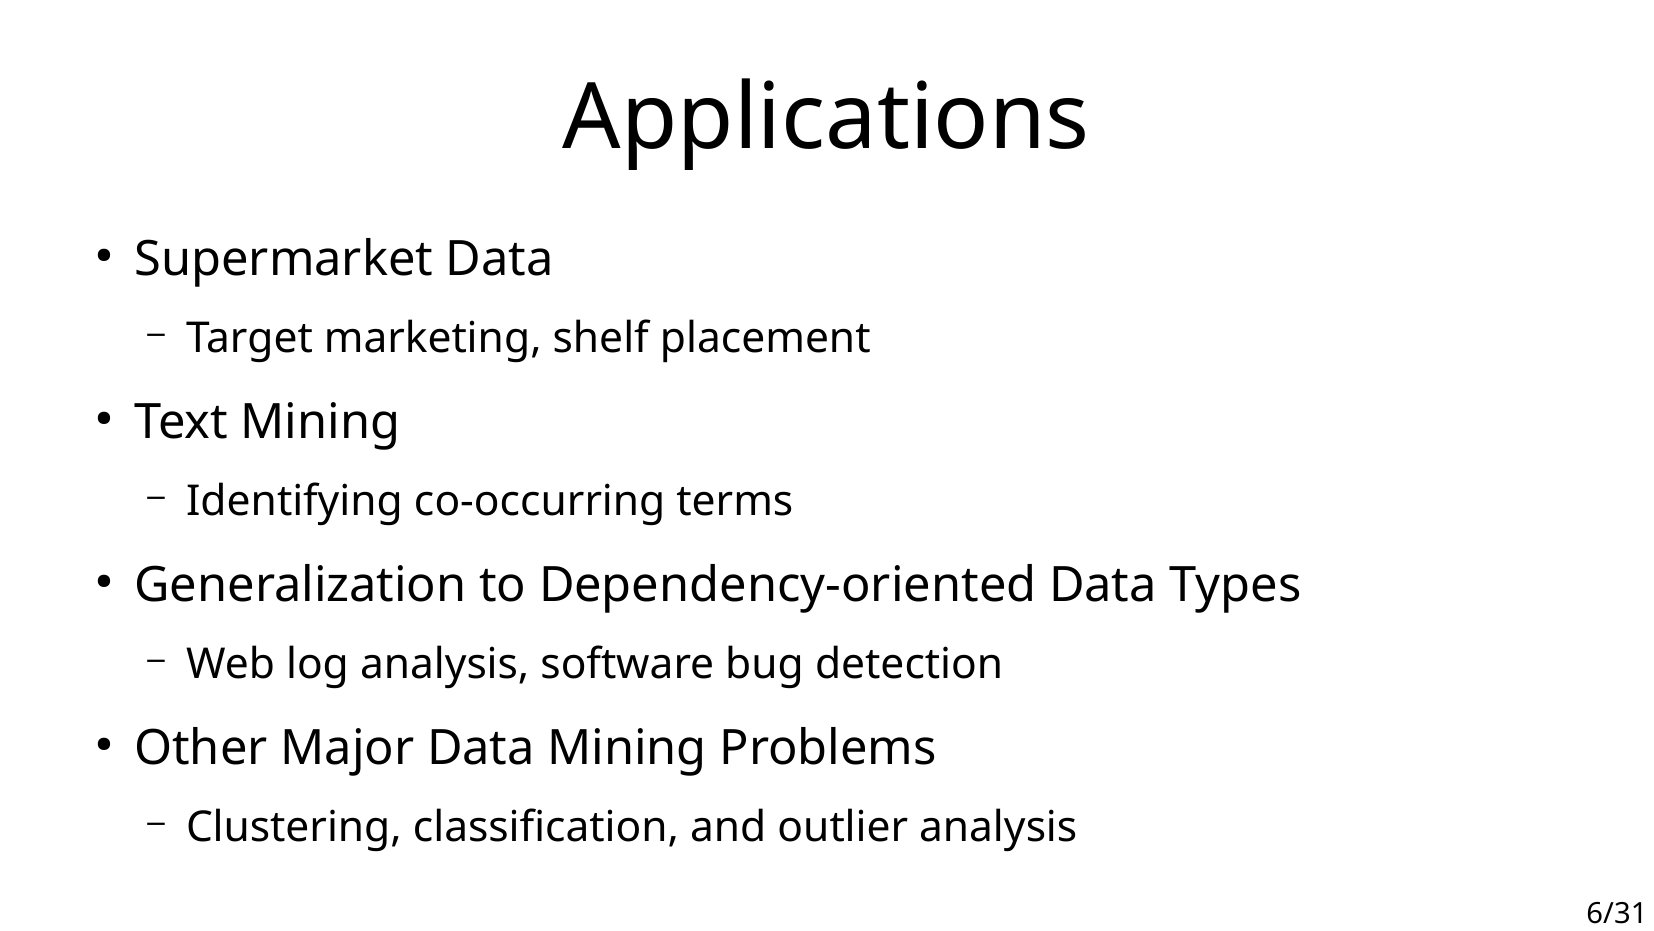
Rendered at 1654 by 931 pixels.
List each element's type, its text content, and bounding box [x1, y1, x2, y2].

title Applications [82, 1, 1571, 223]
list Supermarket Data Target marketing, shelf placement Text Mining Identifying co-occurring terms Generalization to Dependency-oriented Data Types Web log analysis, software bug detection Other Major Data Mining Problems Clustering, classification, and outlier analysis [82, 223, 1571, 862]
